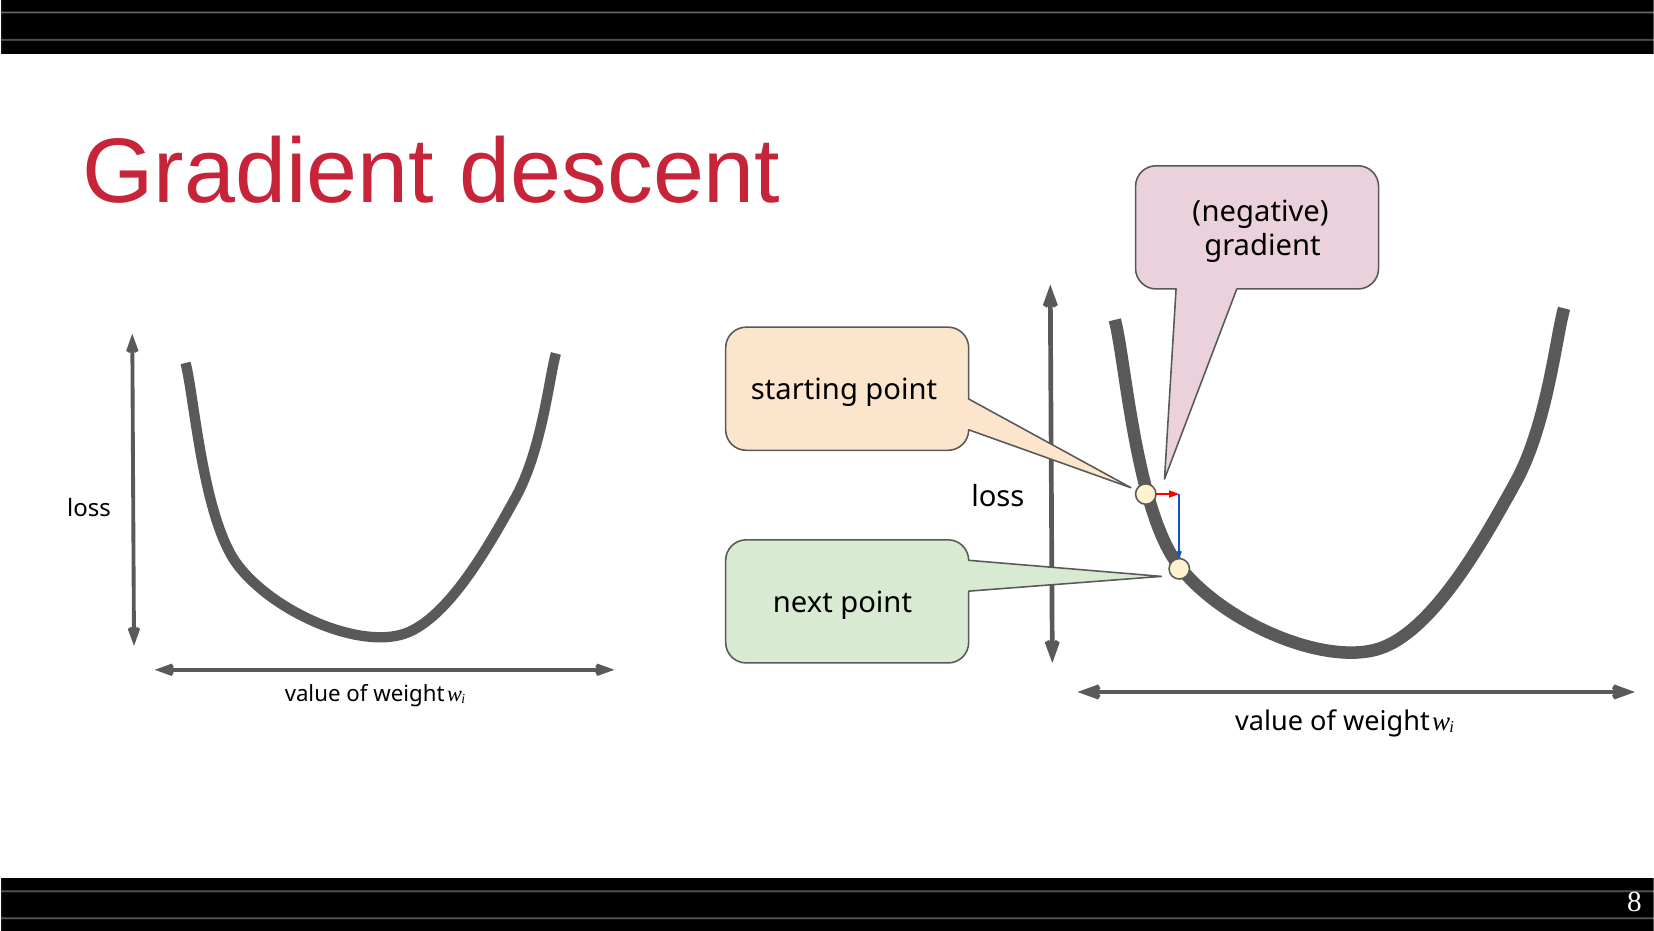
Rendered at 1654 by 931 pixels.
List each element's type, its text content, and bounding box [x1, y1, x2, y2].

picture [0, 234, 616, 721]
picture [724, 165, 1636, 753]
picture [1, 878, 1654, 931]
text_box [105, 248, 1006, 858]
picture [1, 0, 1654, 54]
title Gradient descent [82, 92, 1571, 248]
